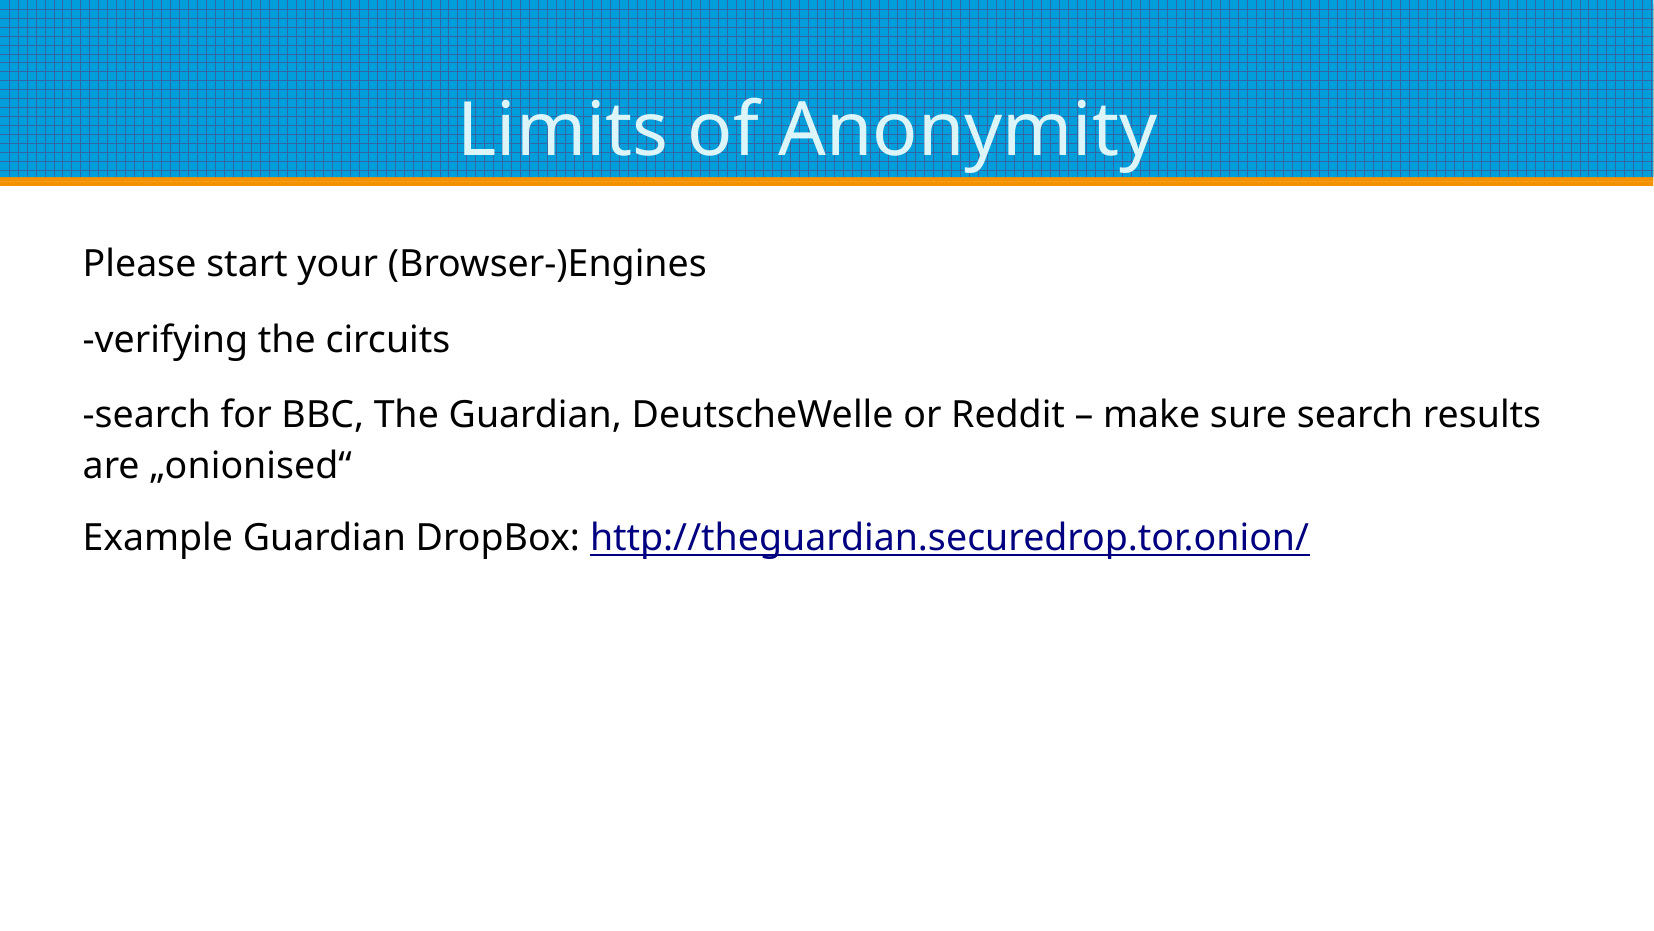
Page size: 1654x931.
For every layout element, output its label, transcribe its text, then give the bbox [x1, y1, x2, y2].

title Limits of Anonymity [82, 14, 1571, 178]
list Please start your (Browser-)Engines -verifying the circuits -search for BBC, The Guardian, DeutscheWelle or Reddit – make sure search results are „onionised“ Example Guardian DropBox: http://theguardian.securedrop.tor.onion/ [82, 236, 1571, 813]
